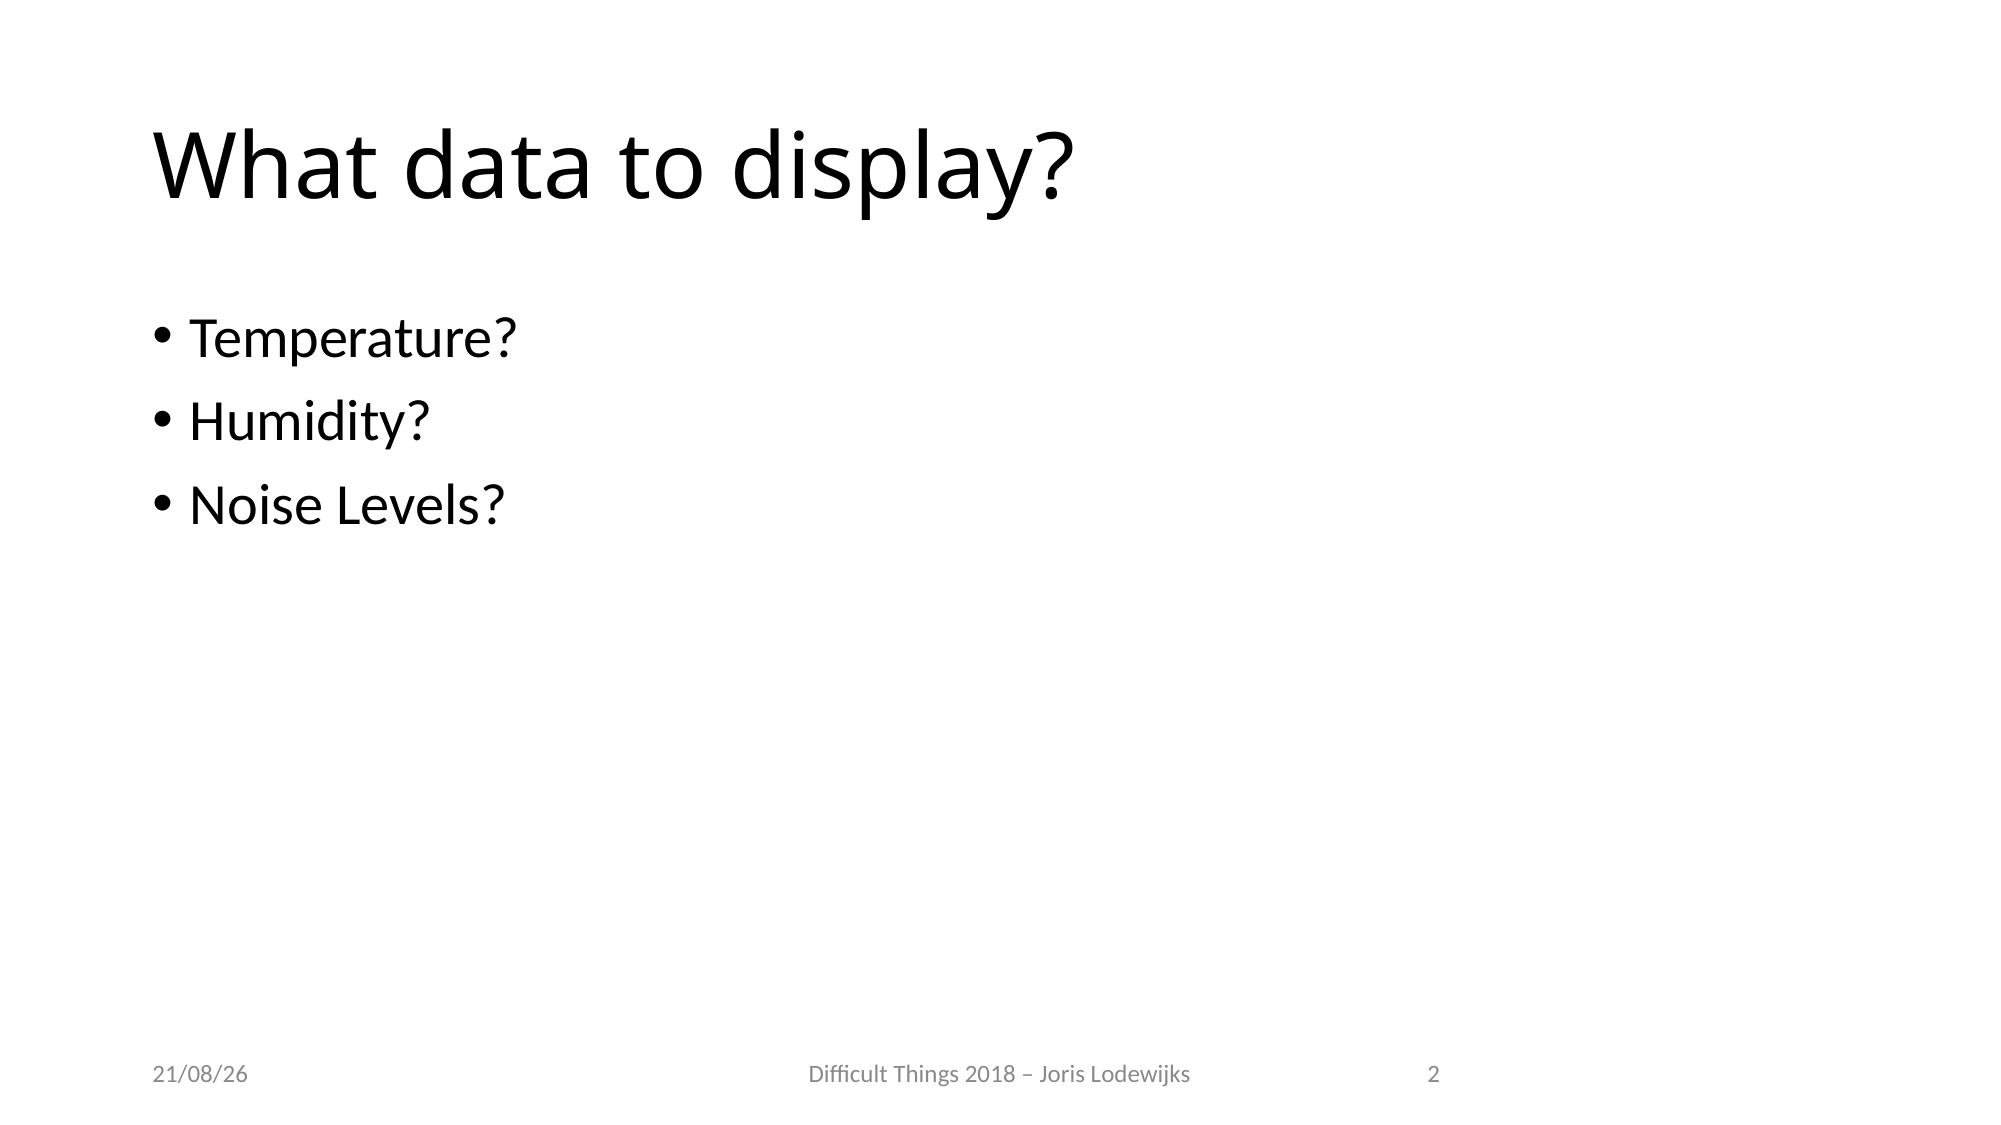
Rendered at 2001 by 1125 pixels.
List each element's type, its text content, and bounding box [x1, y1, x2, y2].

title What data to display? [137, 59, 1863, 278]
text_box Difficult Things 2018 – Joris Lodewijks [662, 1042, 1338, 1103]
text_box [1412, 1042, 1863, 1103]
list Temperature? Humidity? Noise Levels? [137, 299, 1863, 1014]
text_box [137, 1042, 588, 1103]
